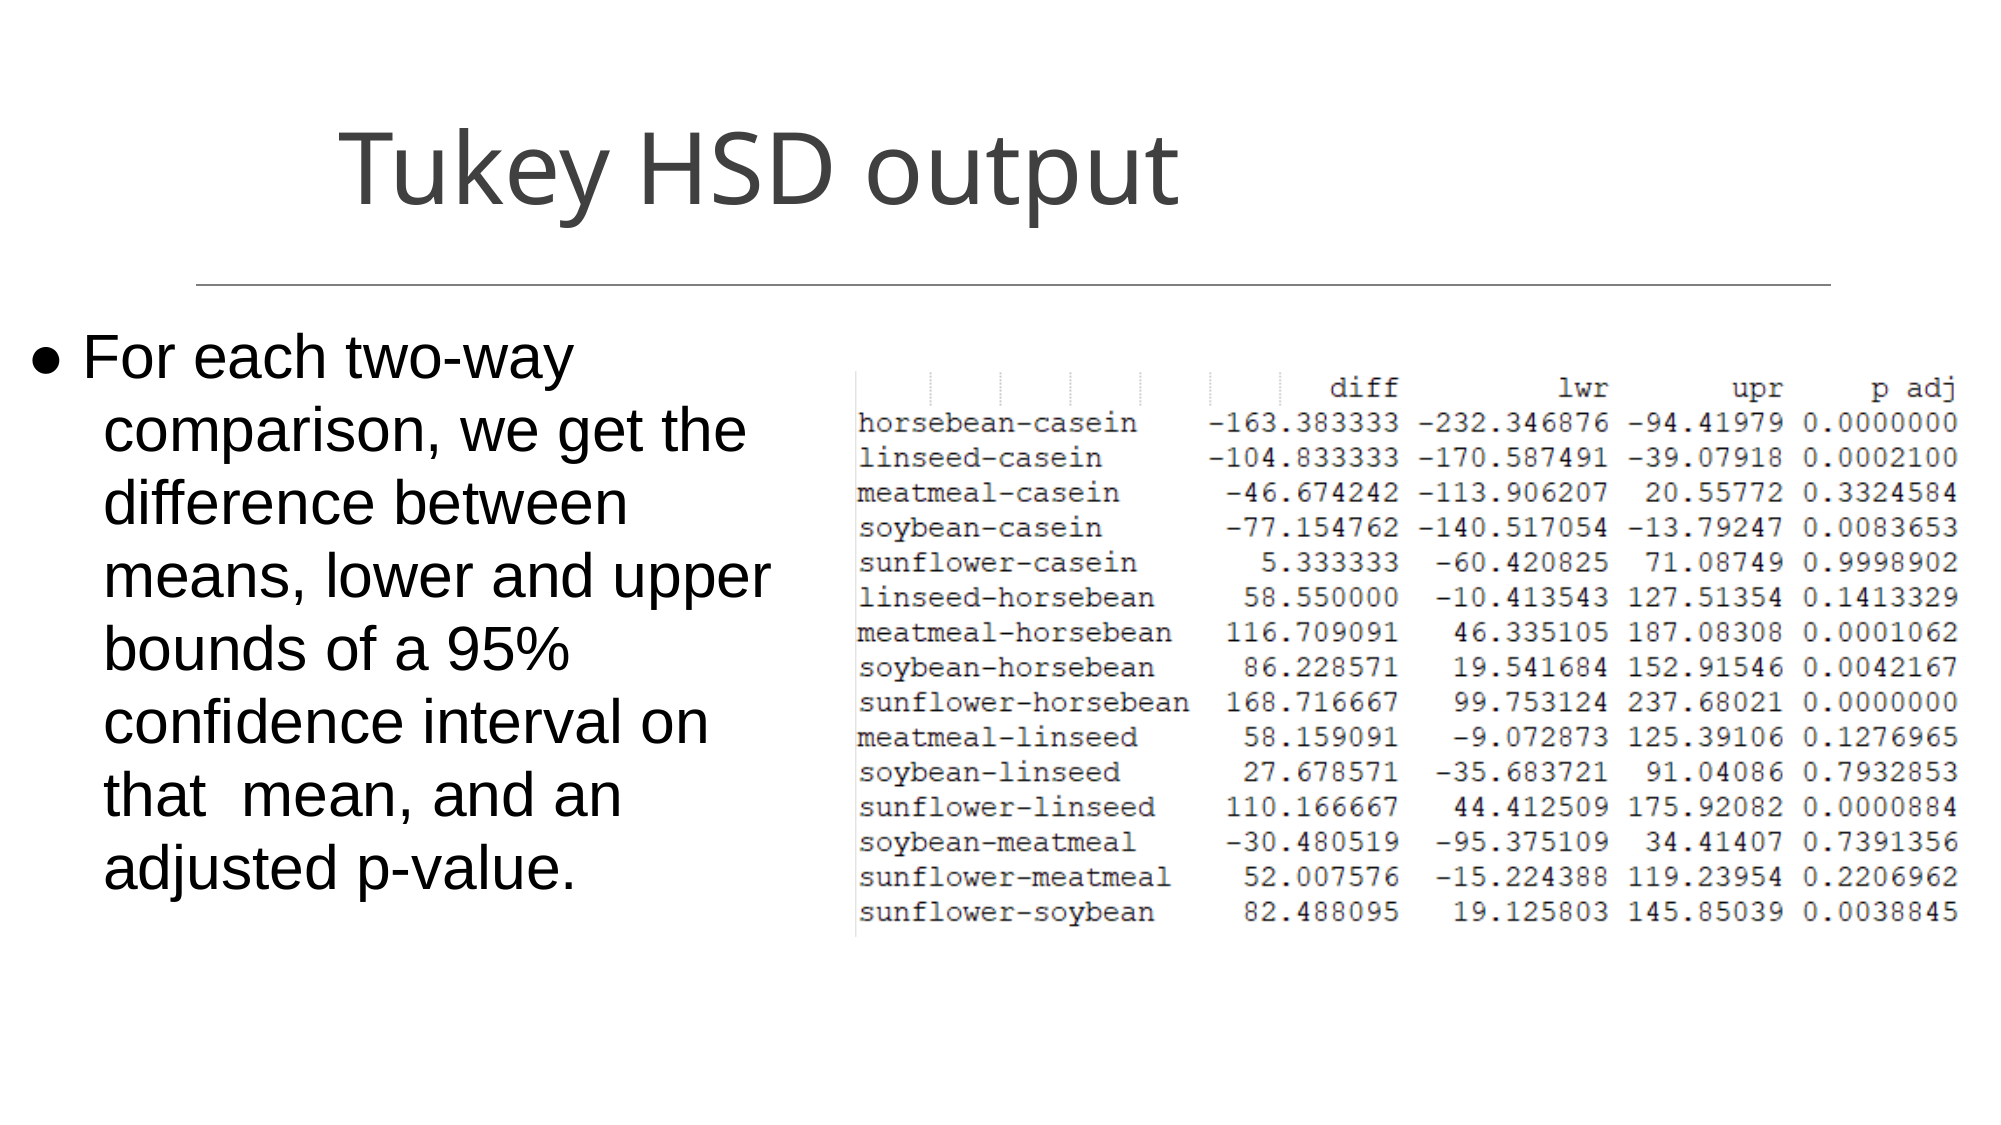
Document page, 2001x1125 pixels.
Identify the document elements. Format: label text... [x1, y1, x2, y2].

picture [855, 371, 1975, 937]
text_box Tukey HSD output [339, 97, 1253, 215]
text_box ● For each two-way [27, 322, 593, 392]
text_box confidence interval on [103, 687, 728, 758]
text_box means, lower and upper [103, 541, 808, 612]
text_box that mean, and an [103, 760, 641, 830]
text_box bounds of a 95% [103, 614, 590, 684]
text_box [0, 0, 1126, 1125]
text_box adjusted p-value. [103, 832, 580, 903]
text_box comparison, we get the [103, 395, 784, 465]
text_box difference between [103, 468, 649, 539]
